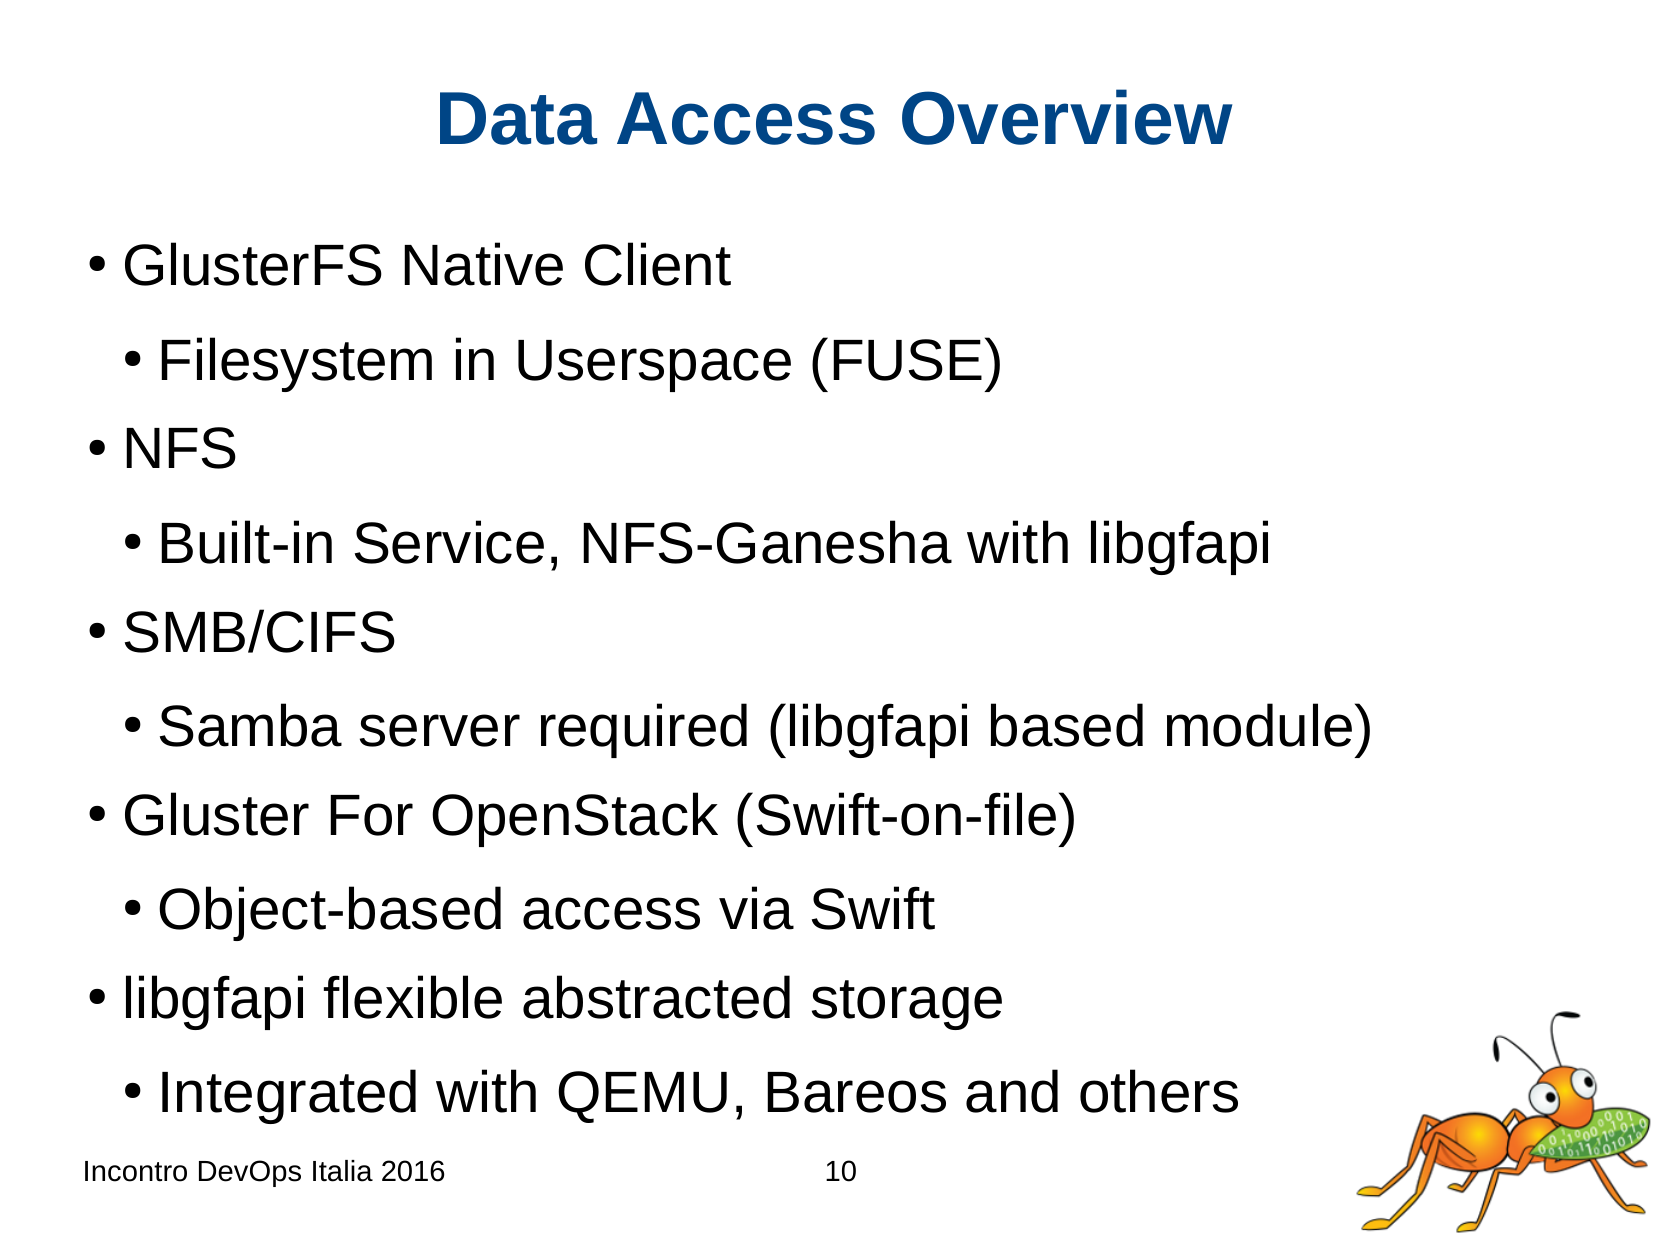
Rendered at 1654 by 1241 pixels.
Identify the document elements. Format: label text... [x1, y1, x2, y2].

list GlusterFS Native Client Filesystem in Userspace (FUSE) NFS Built-in Service, NFS-Ganesha with libgfapi SMB/CIFS Samba server required (libgfapi based module) Gluster For OpenStack (Swift-on-file) Object-based access via Swift libgfapi flexible abstracted storage Integrated with QEMU, Bareos and others [86, 232, 1576, 1126]
title Data Access Overview [90, 15, 1579, 223]
picture [1353, 1009, 1654, 1235]
